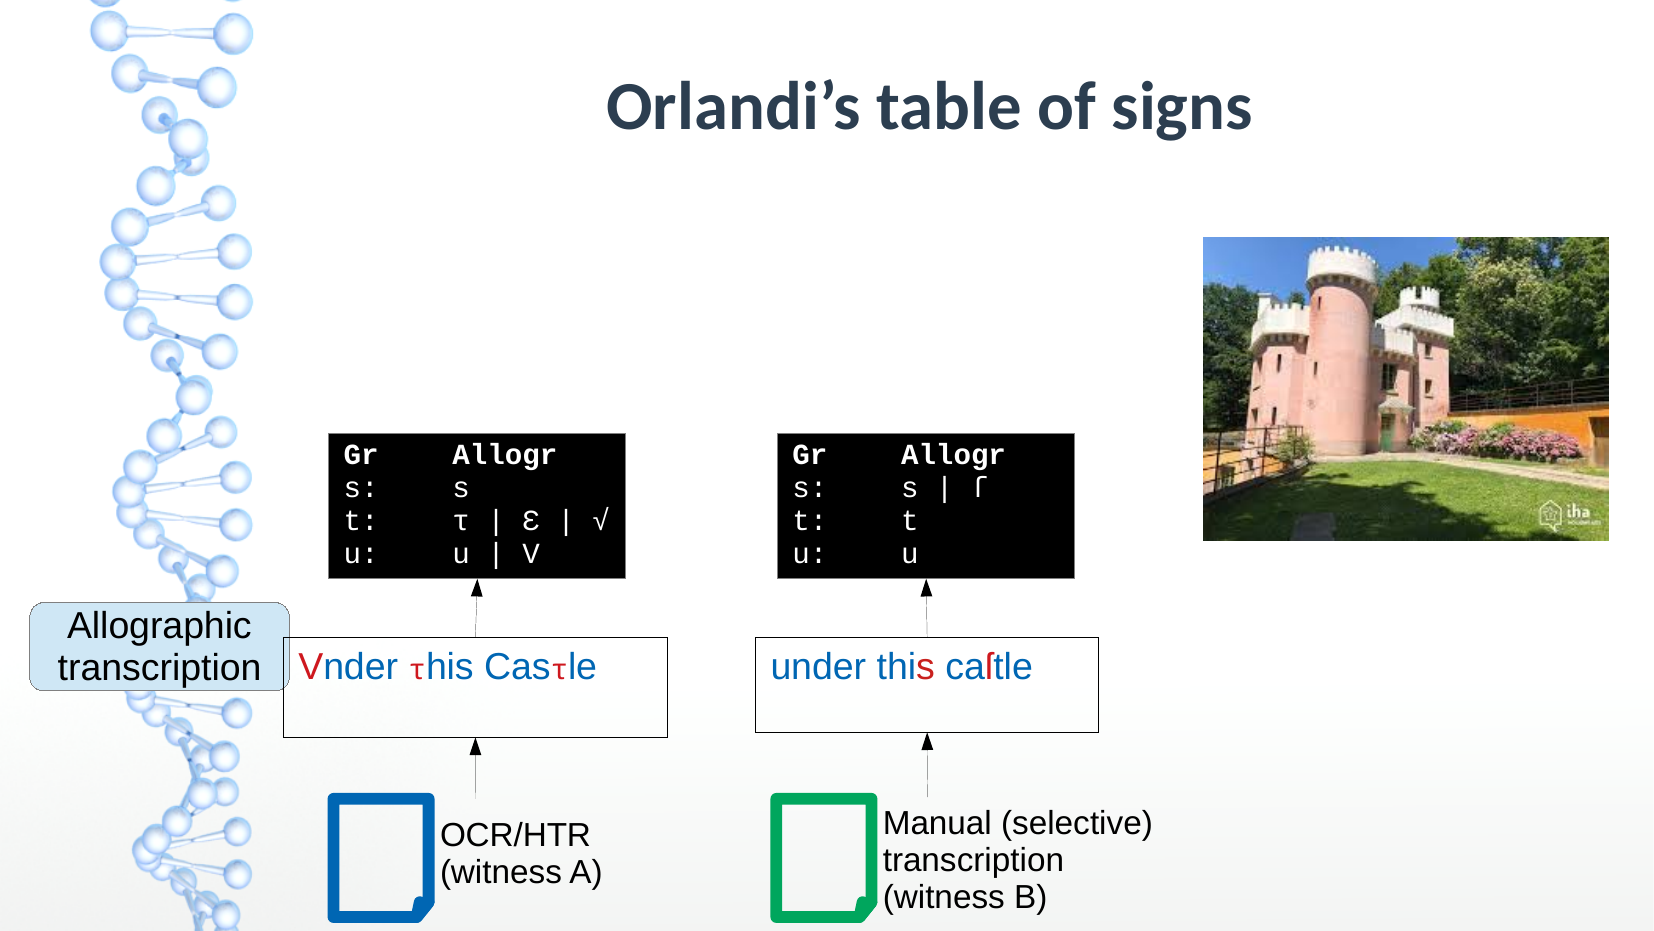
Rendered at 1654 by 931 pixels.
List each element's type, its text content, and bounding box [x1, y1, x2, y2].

text_box OCR/HTR (witness A) [435, 809, 618, 898]
picture [0, 0, 1654, 931]
text_box Gr Allogr s: s | ſ t: t u: u [777, 433, 1075, 579]
text_box Allographic transcription [29, 602, 290, 691]
title Orlandi’s table of signs [265, 35, 1595, 189]
text_box Gr Allogr s: s t: τ | Ɛ | √ u: u | V [328, 433, 626, 579]
text_box Vnder τhis Casτle [283, 637, 668, 738]
text_box under this caſtle [755, 637, 1099, 733]
text_box Manual (selective) transcription (witness B) [868, 797, 1169, 924]
